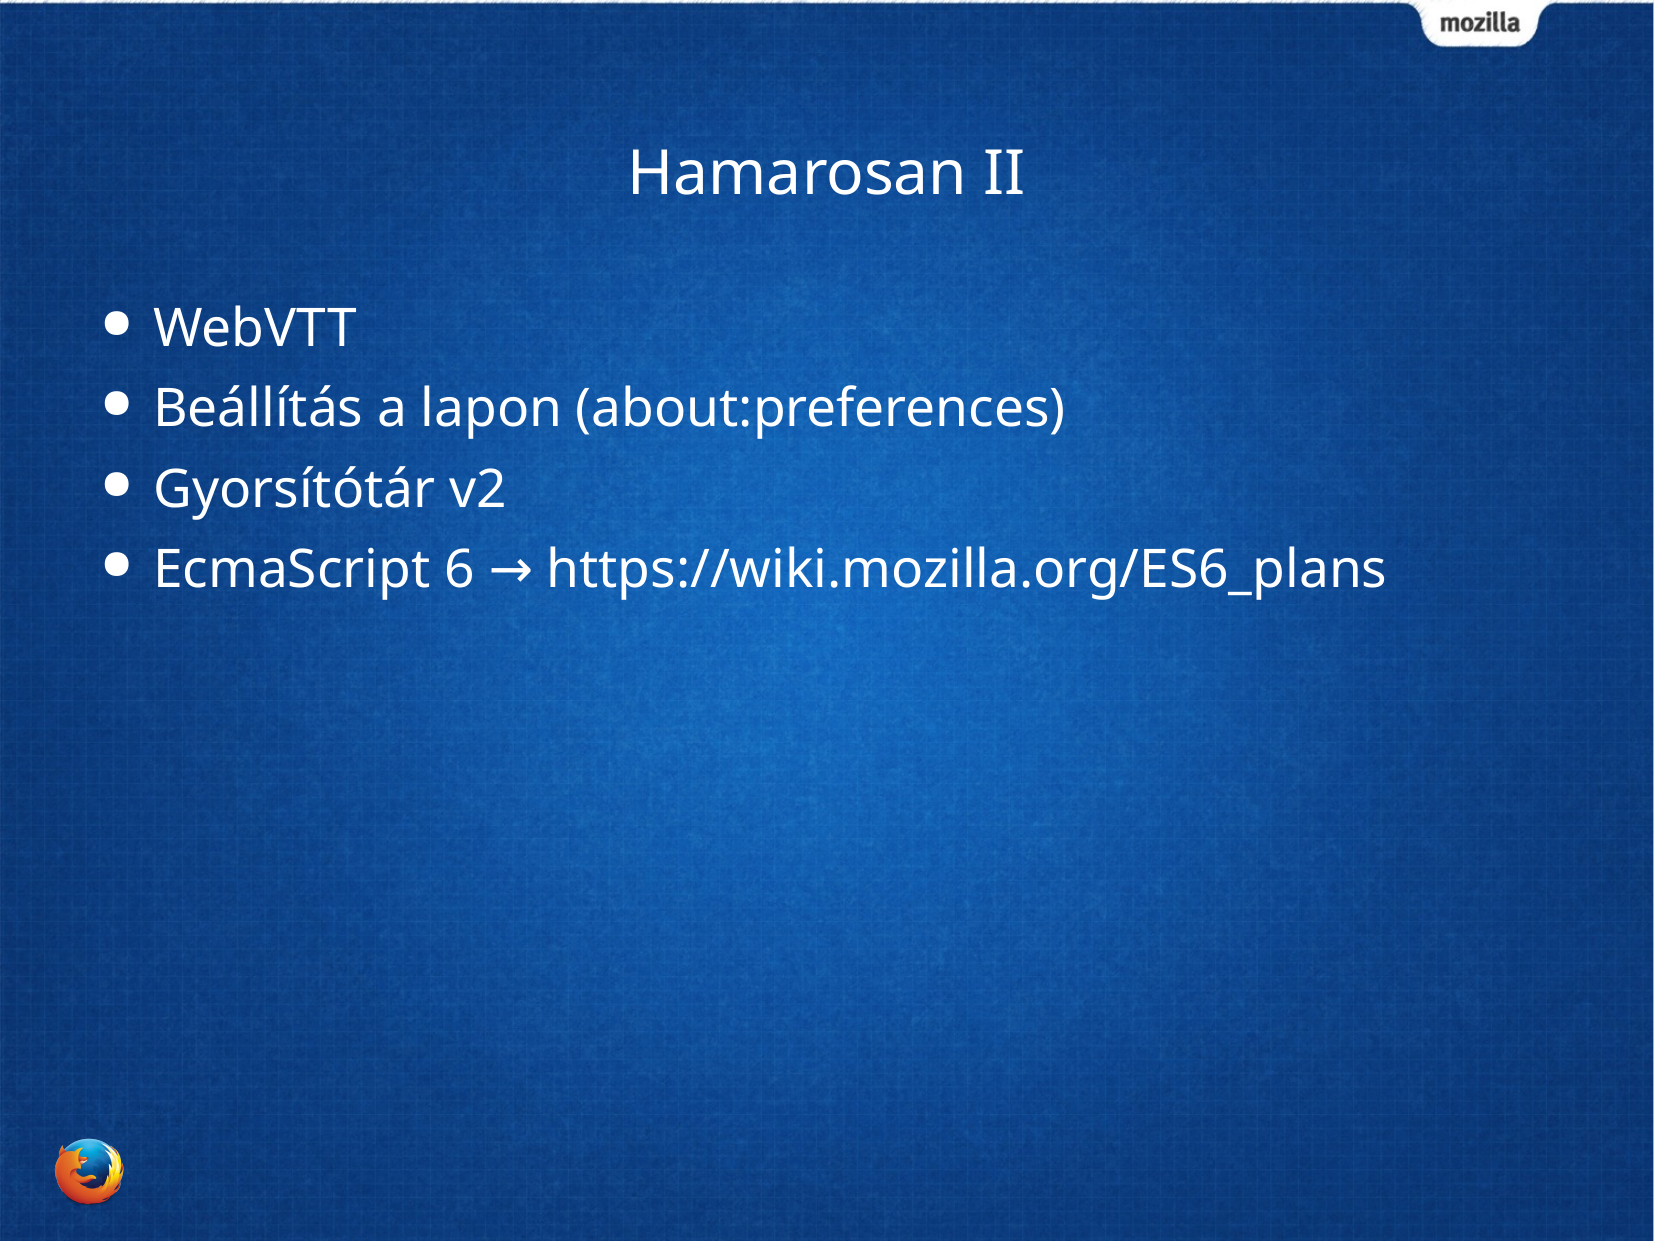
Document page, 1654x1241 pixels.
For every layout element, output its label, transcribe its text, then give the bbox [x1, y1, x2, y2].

title Hamarosan II [82, 49, 1571, 257]
picture [0, 0, 1654, 1241]
list WebVTT Beállítás a lapon (about:preferences) Gyorsítótár v2 EcmaScript 6 → https://wiki.mozilla.org/ES6_plans [82, 289, 1571, 1108]
